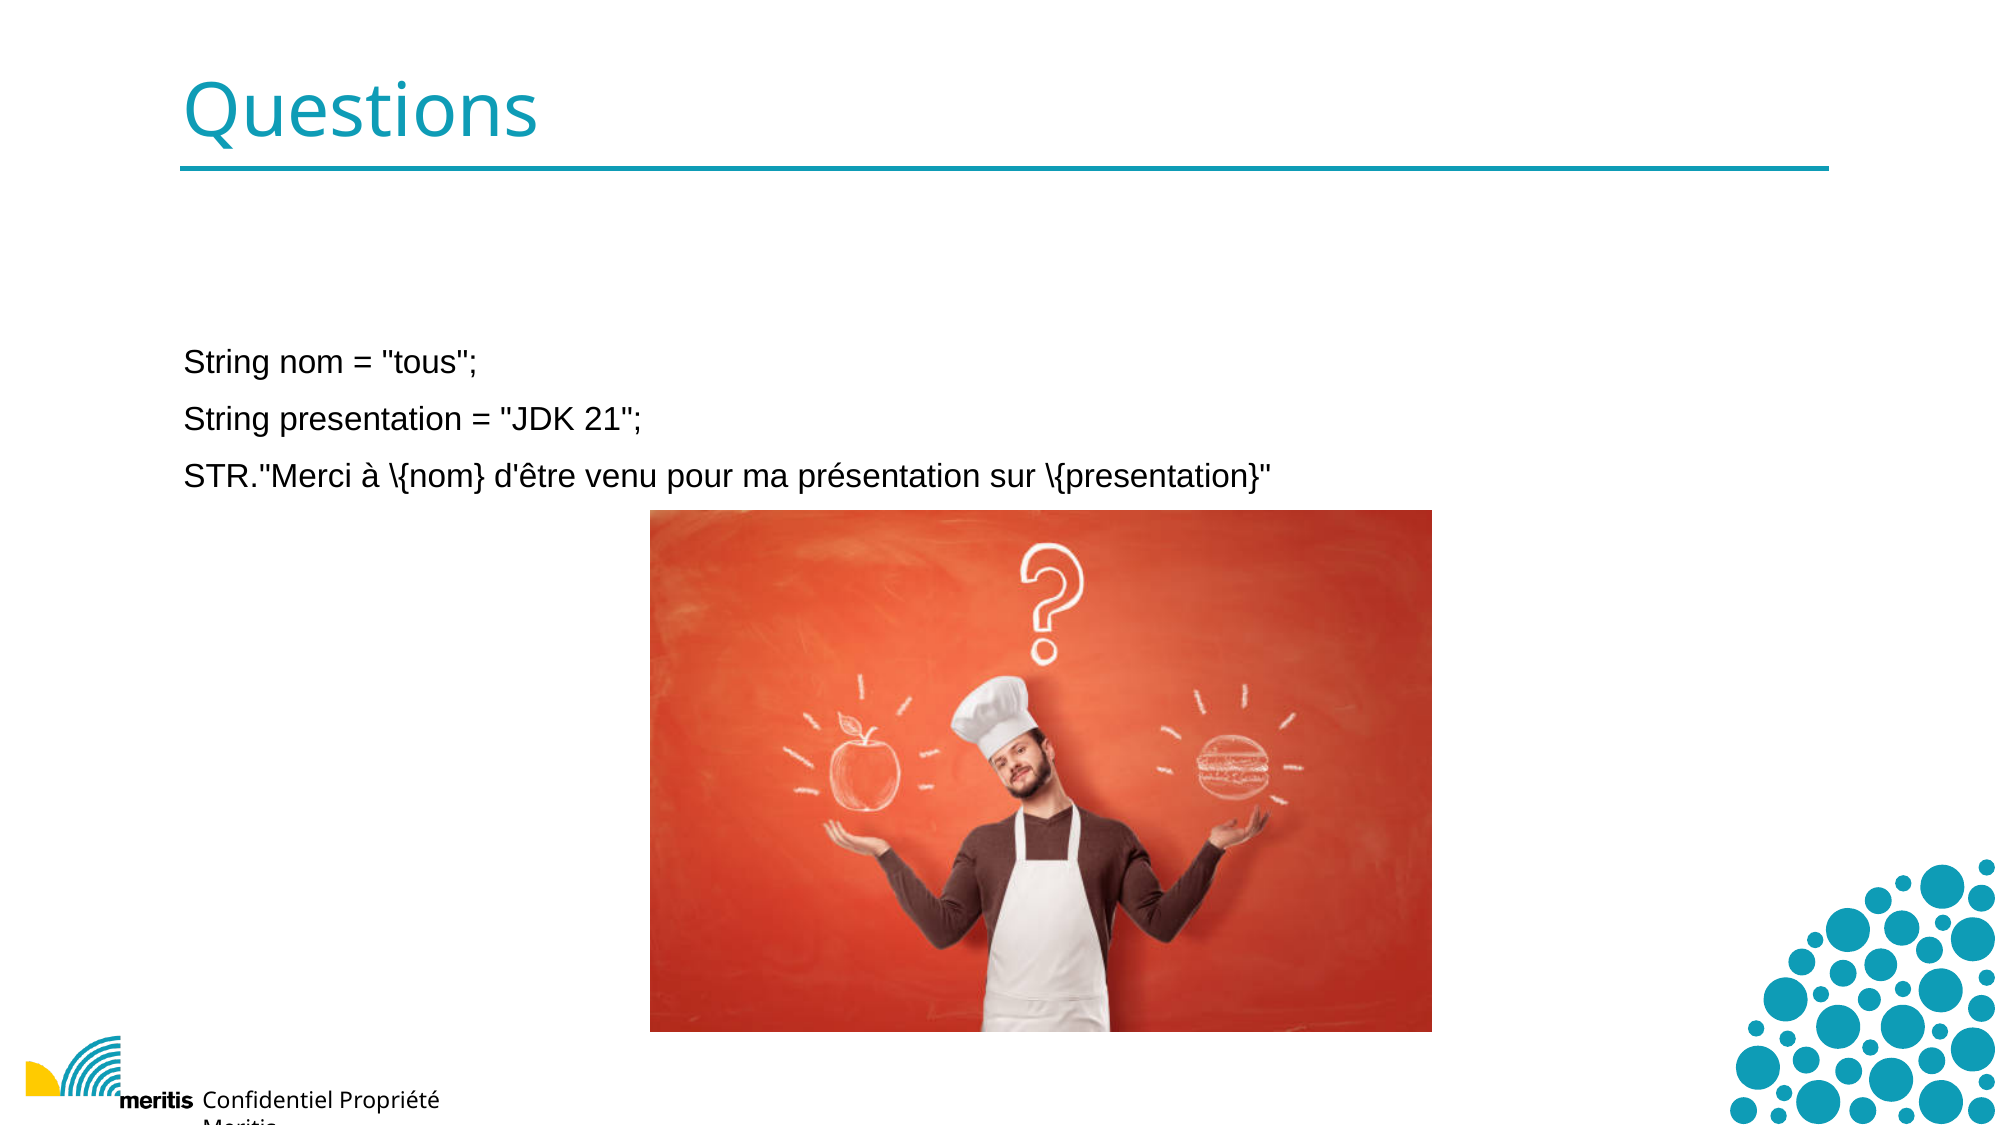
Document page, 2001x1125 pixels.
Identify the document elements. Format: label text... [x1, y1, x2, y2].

text_box String nom = "tous"; String presentation = "JDK 21"; STR."Merci à \{nom} d'être venu pour ma présentation sur \{presentation}" [168, 337, 1614, 955]
list Questions [167, 64, 1830, 180]
picture [650, 510, 1432, 1032]
